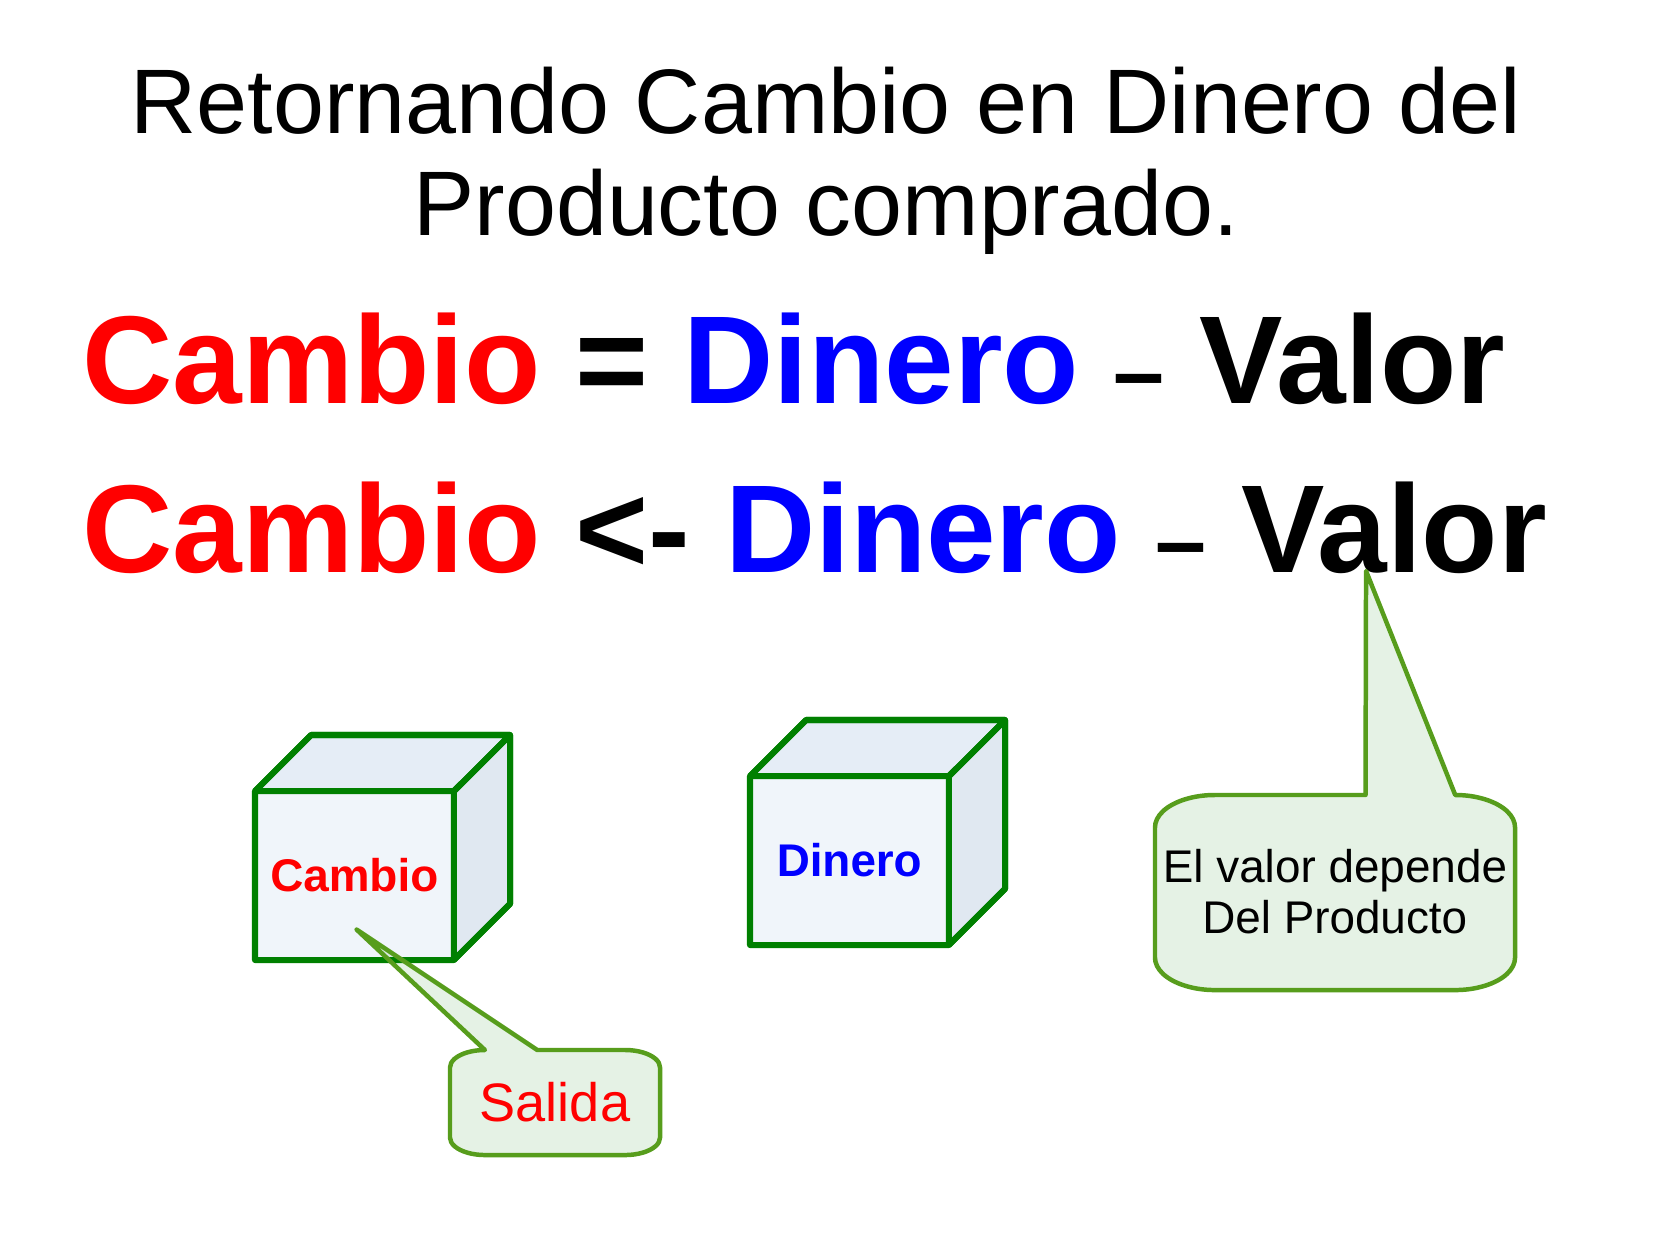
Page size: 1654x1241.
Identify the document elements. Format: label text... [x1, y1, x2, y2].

text_box Cambio [255, 792, 453, 961]
title Retornando Cambio en Dinero del Producto comprado. [82, 49, 1571, 257]
text_box Dinero [750, 777, 948, 946]
list Cambio = Dinero – Valor Cambio <- Dinero – Valor [82, 290, 1571, 1010]
text_box Salida [356, 929, 661, 1156]
text_box El valor depende Del Producto [1155, 571, 1516, 991]
